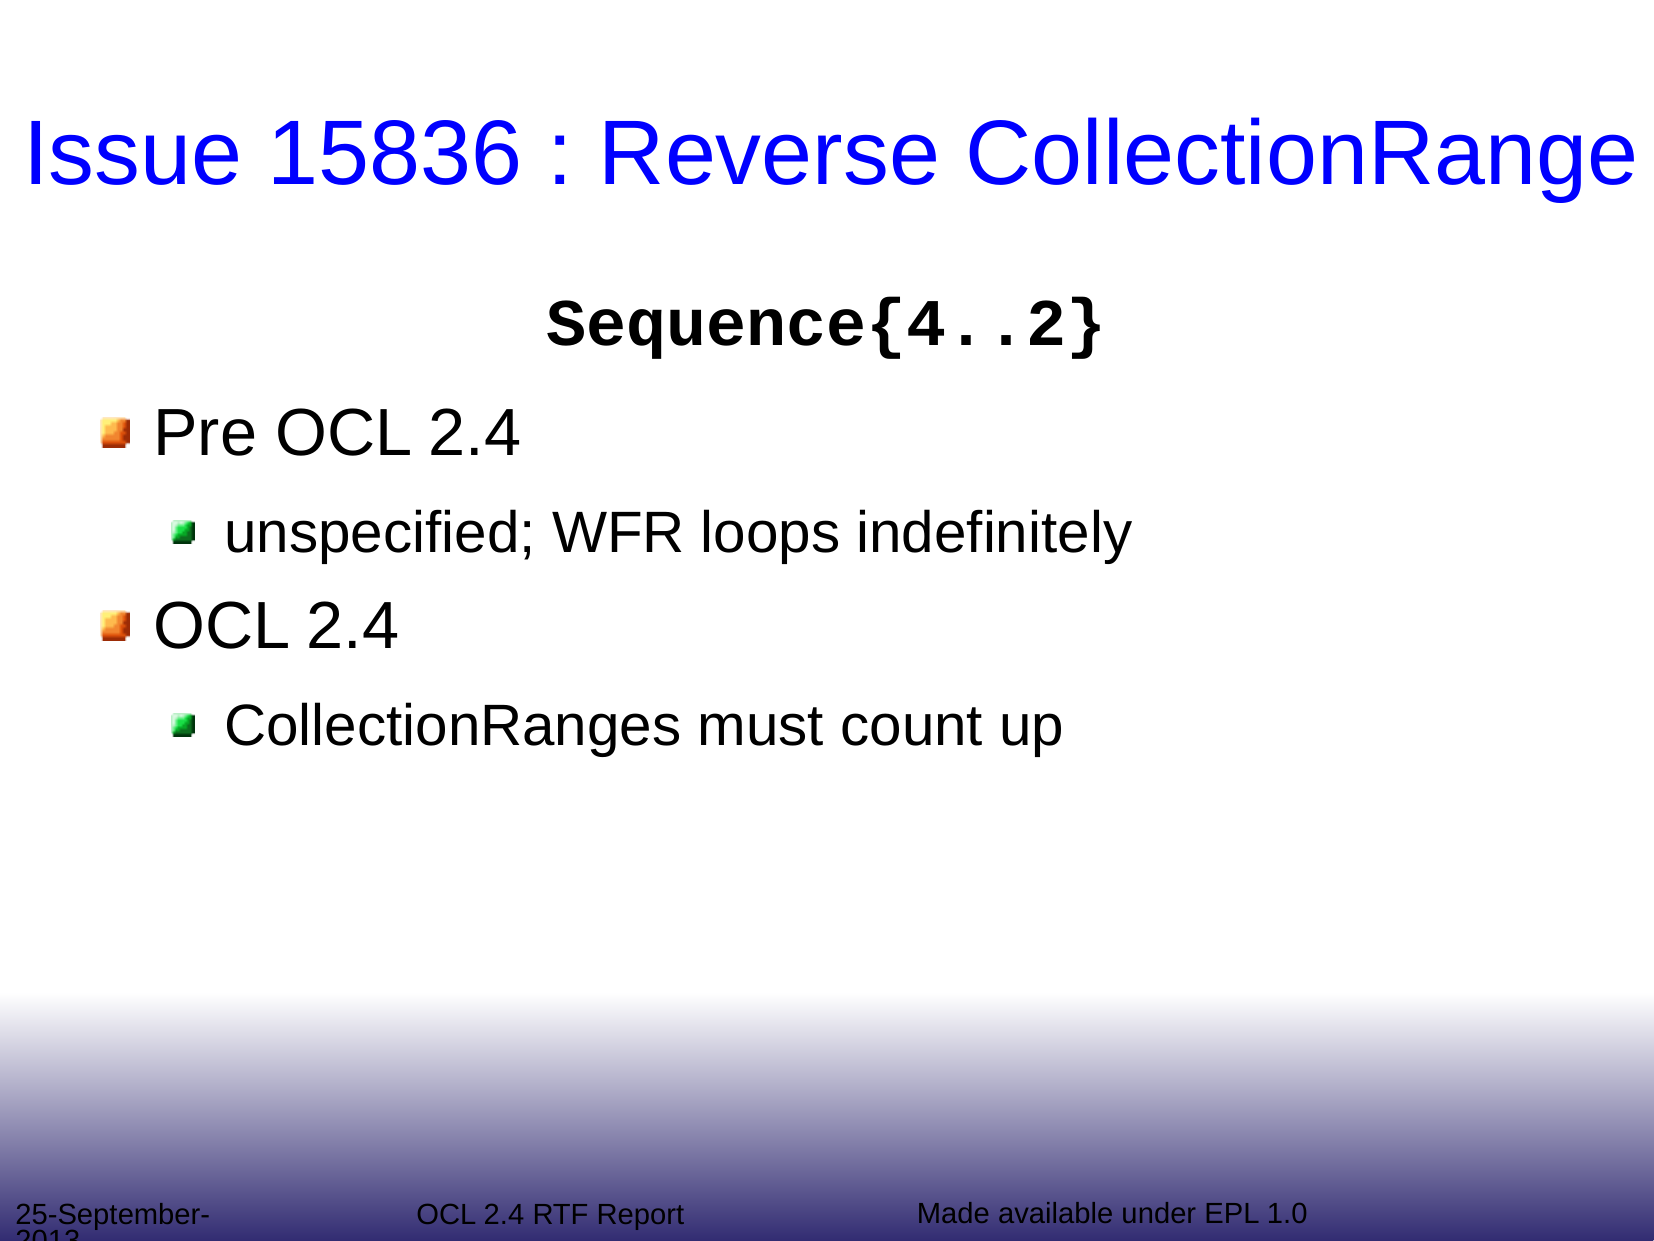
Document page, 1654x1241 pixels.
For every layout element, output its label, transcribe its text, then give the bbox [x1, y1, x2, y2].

title Issue 15836 : Reverse CollectionRange [9, 49, 1654, 257]
list Sequence{4..2} Pre OCL 2.4 unspecified; WFR loops indefinitely OCL 2.4 CollectionRanges must count up [82, 290, 1571, 1109]
